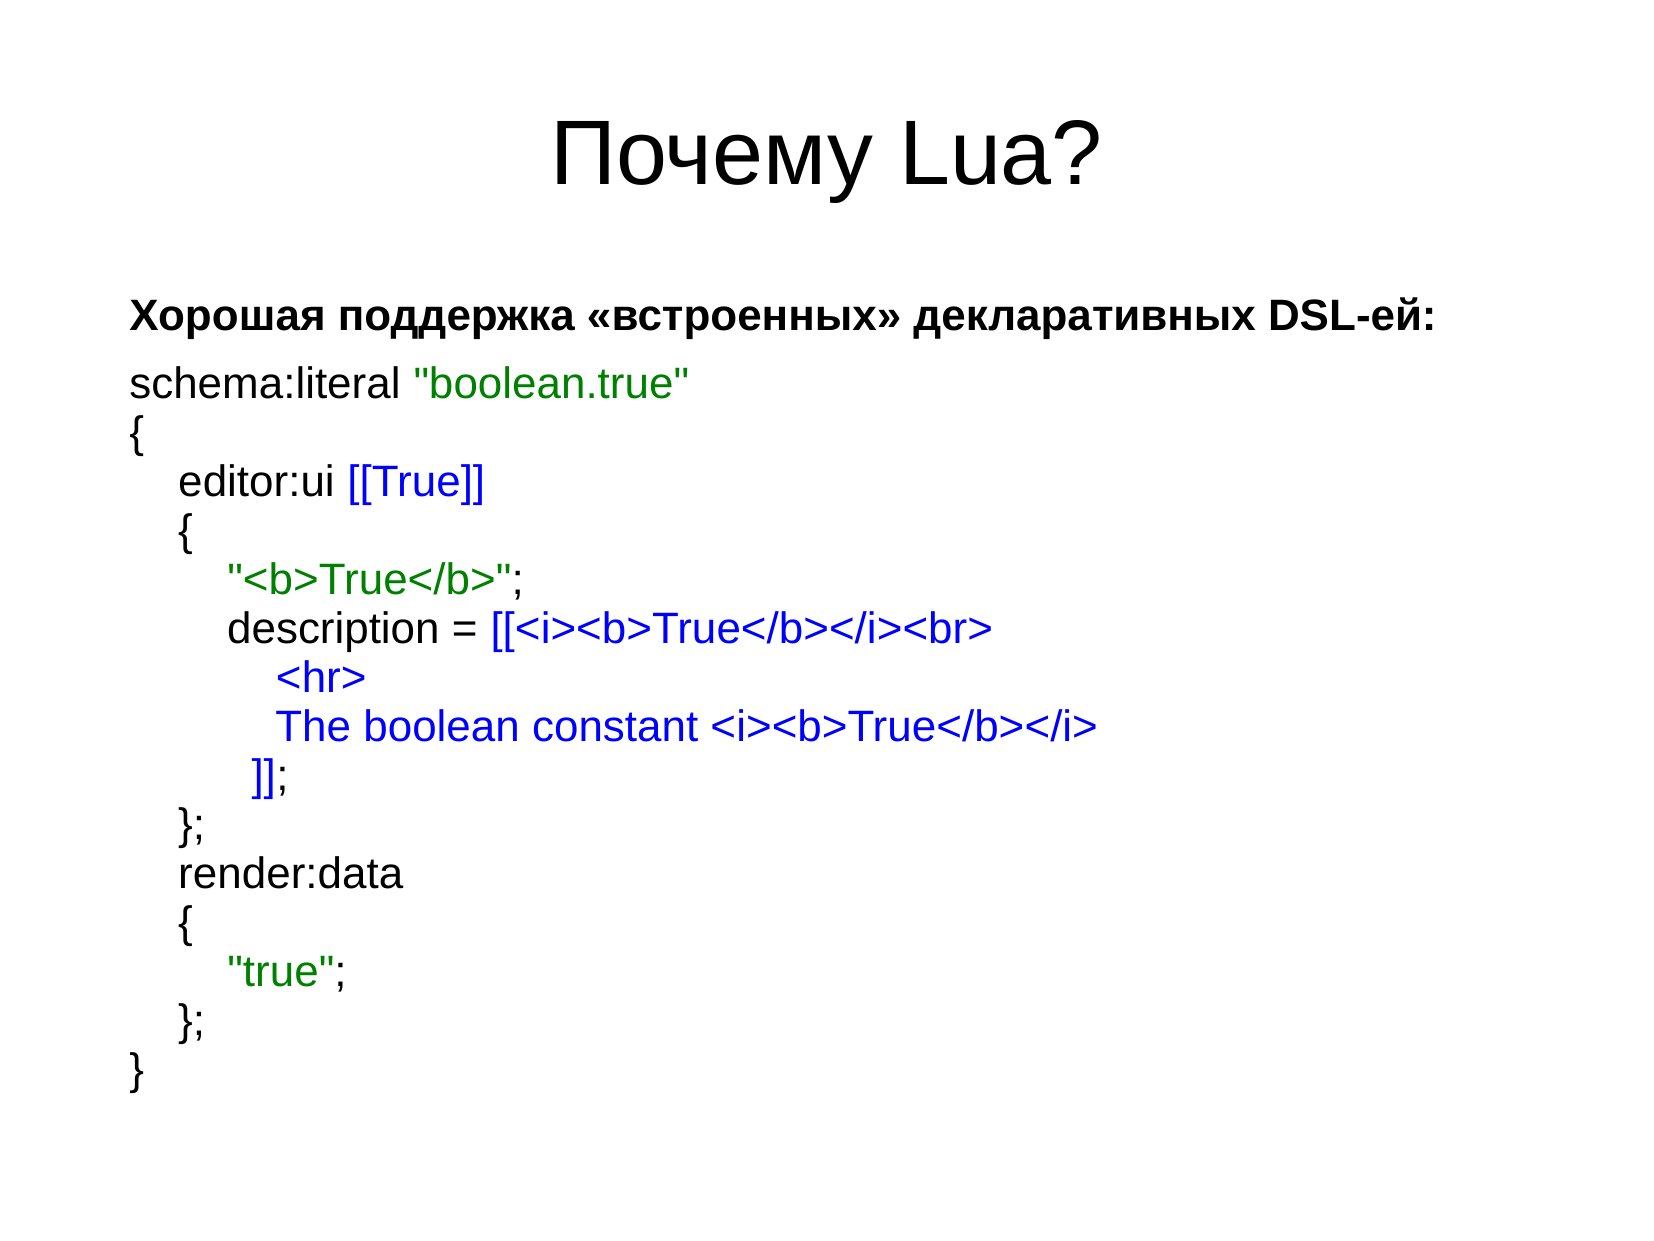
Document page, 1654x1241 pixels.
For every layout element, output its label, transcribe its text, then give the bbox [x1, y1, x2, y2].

list Хорошая поддержка «встроенных» декларативных DSL-ей: schema:literal "boolean.true" { editor:ui [[True]] { "<b>True</b>"; description = [[<i><b>True</b></i><br> <hr> The boolean constant <i><b>True</b></i> ]]; }; render:data { "true"; }; } [82, 290, 1571, 1109]
title Почему Lua? [82, 49, 1571, 257]
